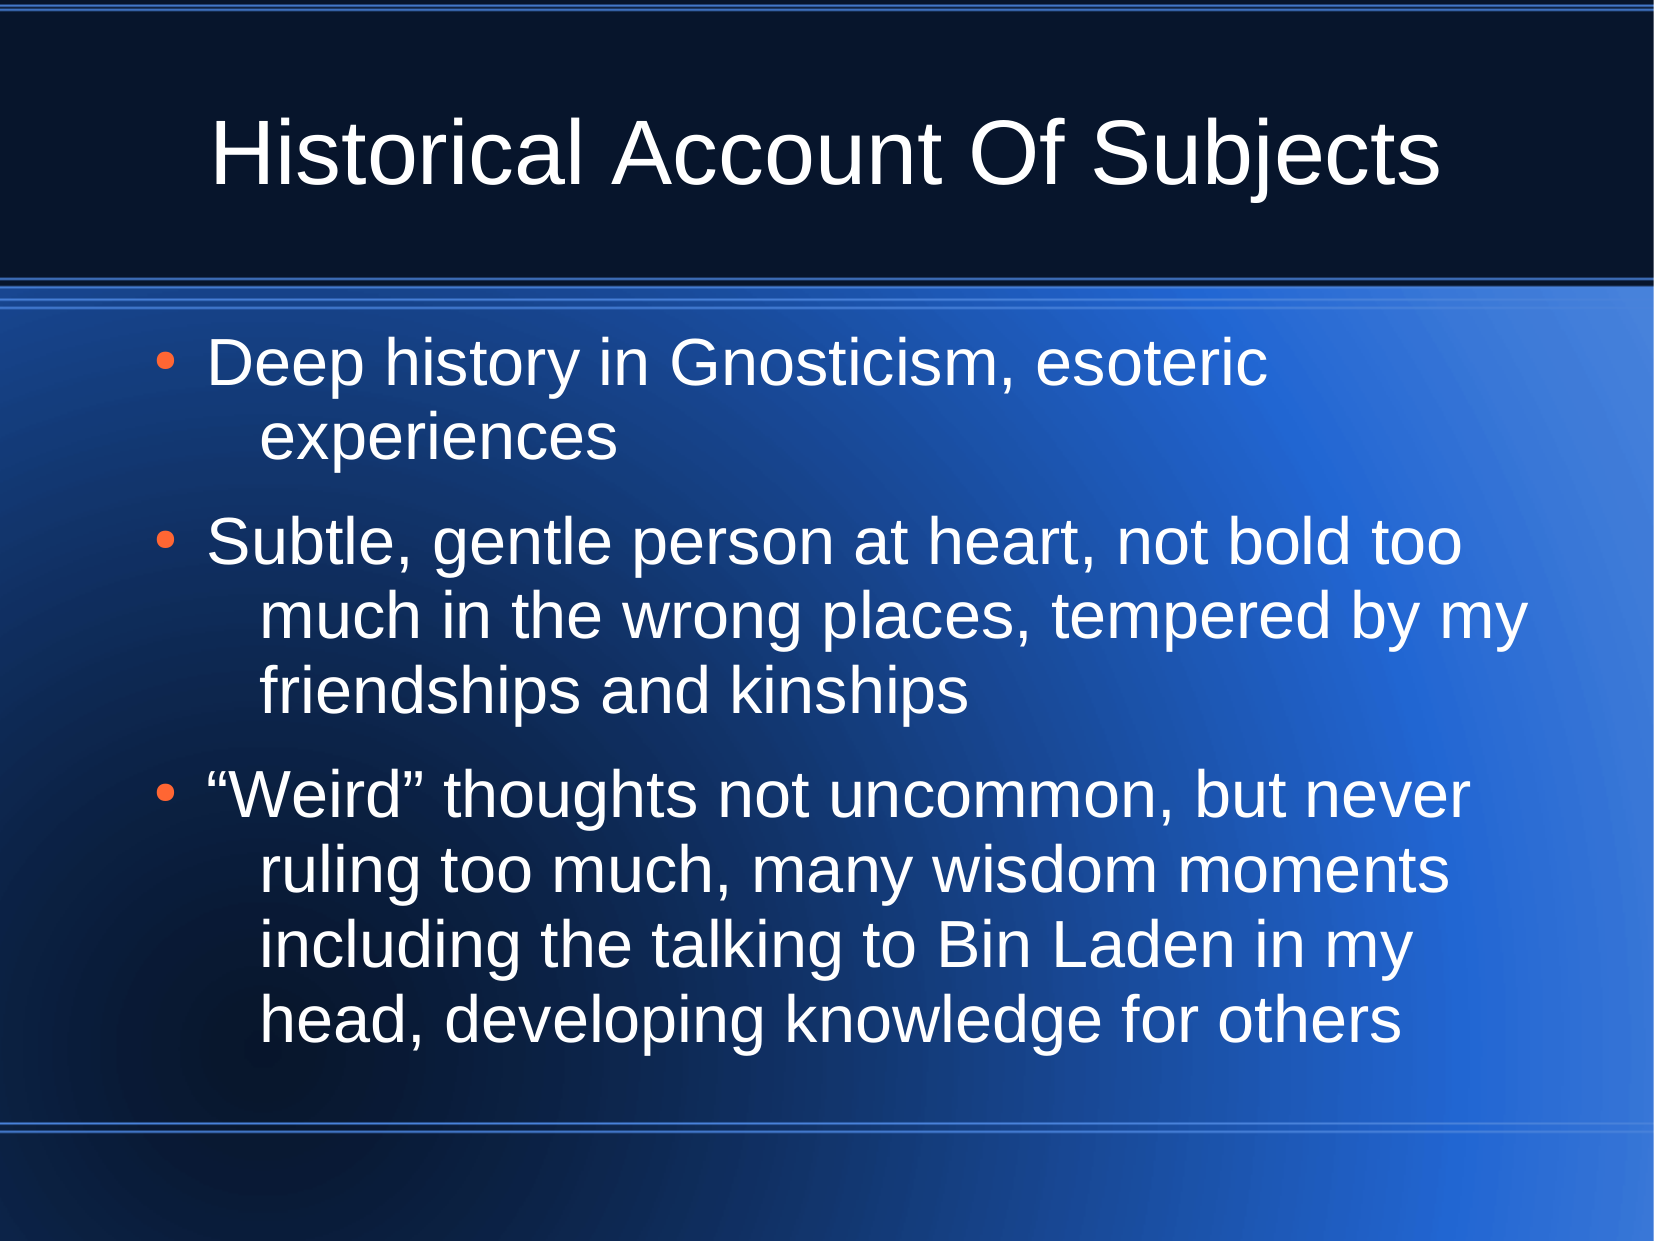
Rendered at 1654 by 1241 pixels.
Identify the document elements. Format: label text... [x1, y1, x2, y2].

picture [0, 0, 1654, 1241]
title Historical Account Of Subjects [82, 49, 1571, 257]
list Deep history in Gnosticism, esoteric experiences Subtle, gentle person at heart, not bold too much in the wrong places, tempered by my friendships and kinships “Weird” thoughts not uncommon, but never ruling too much, many wisdom moments including the talking to Bin Laden in my head, developing knowledge for others [118, 324, 1571, 1057]
